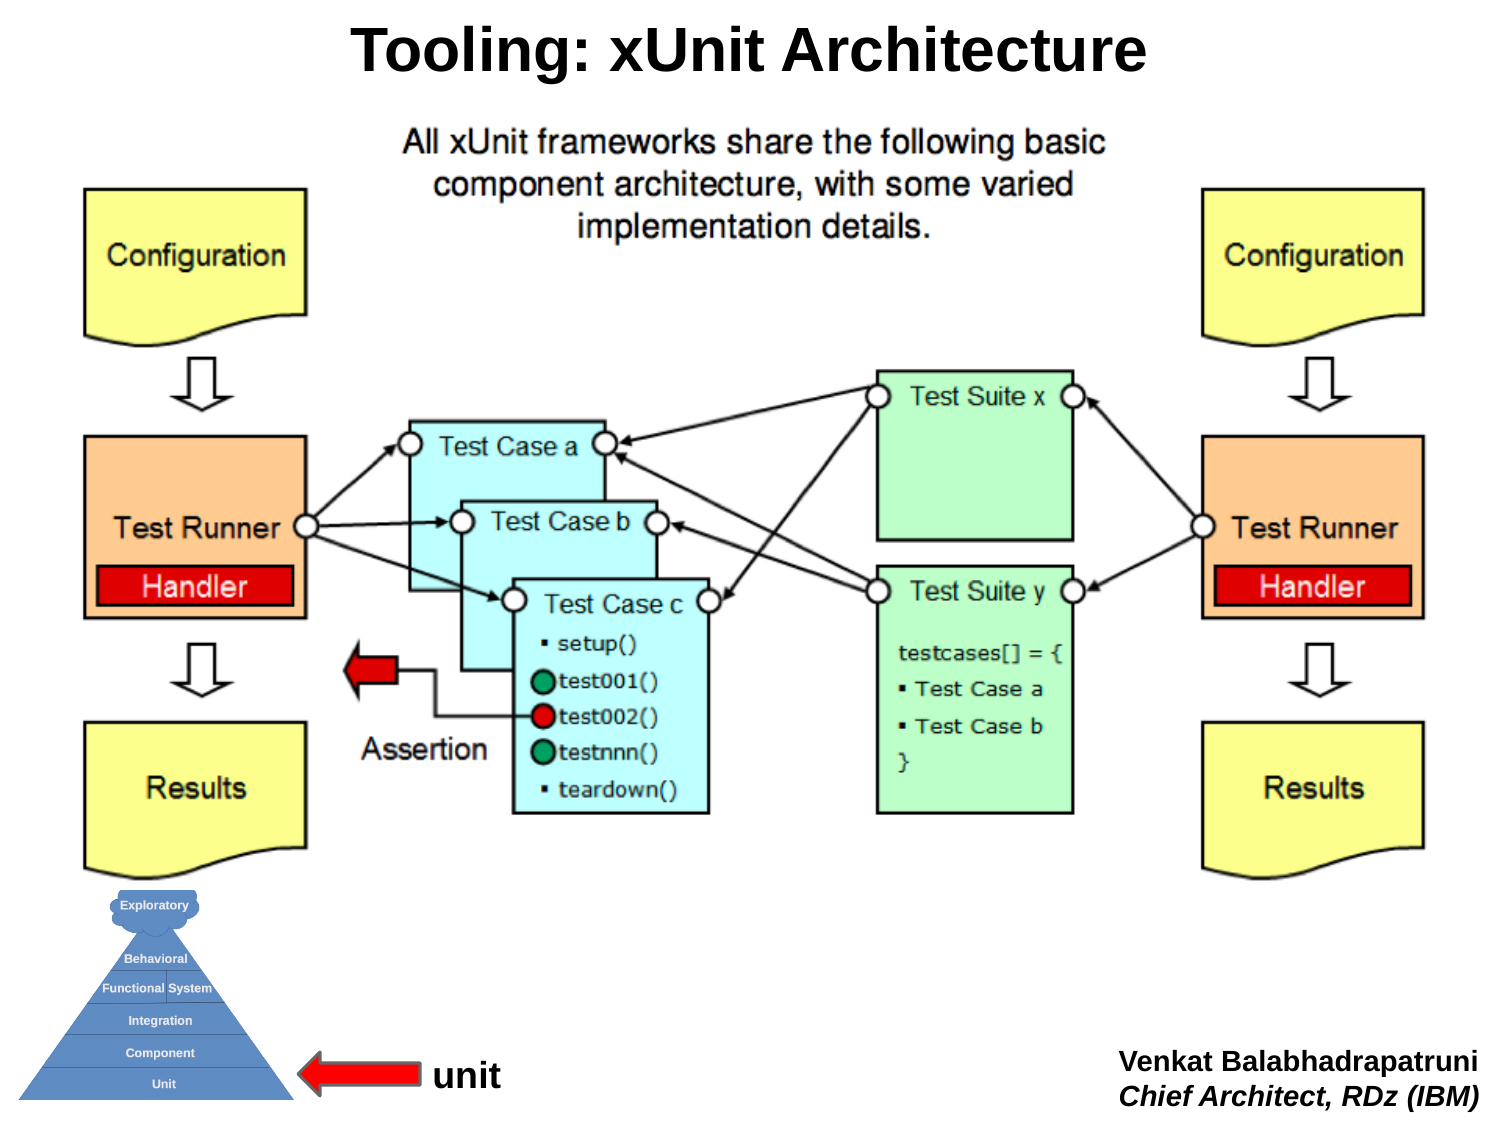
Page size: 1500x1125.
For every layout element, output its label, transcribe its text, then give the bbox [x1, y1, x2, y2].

picture [18, 110, 1439, 1100]
text_box Tooling: xUnit Architecture [0, 0, 1500, 104]
text_box [297, 1052, 417, 1096]
text_box unit [417, 1035, 552, 1103]
text_box Venkat Balabhadrapatruni Chief Architect, RDz (IBM) [1103, 1027, 1500, 1123]
